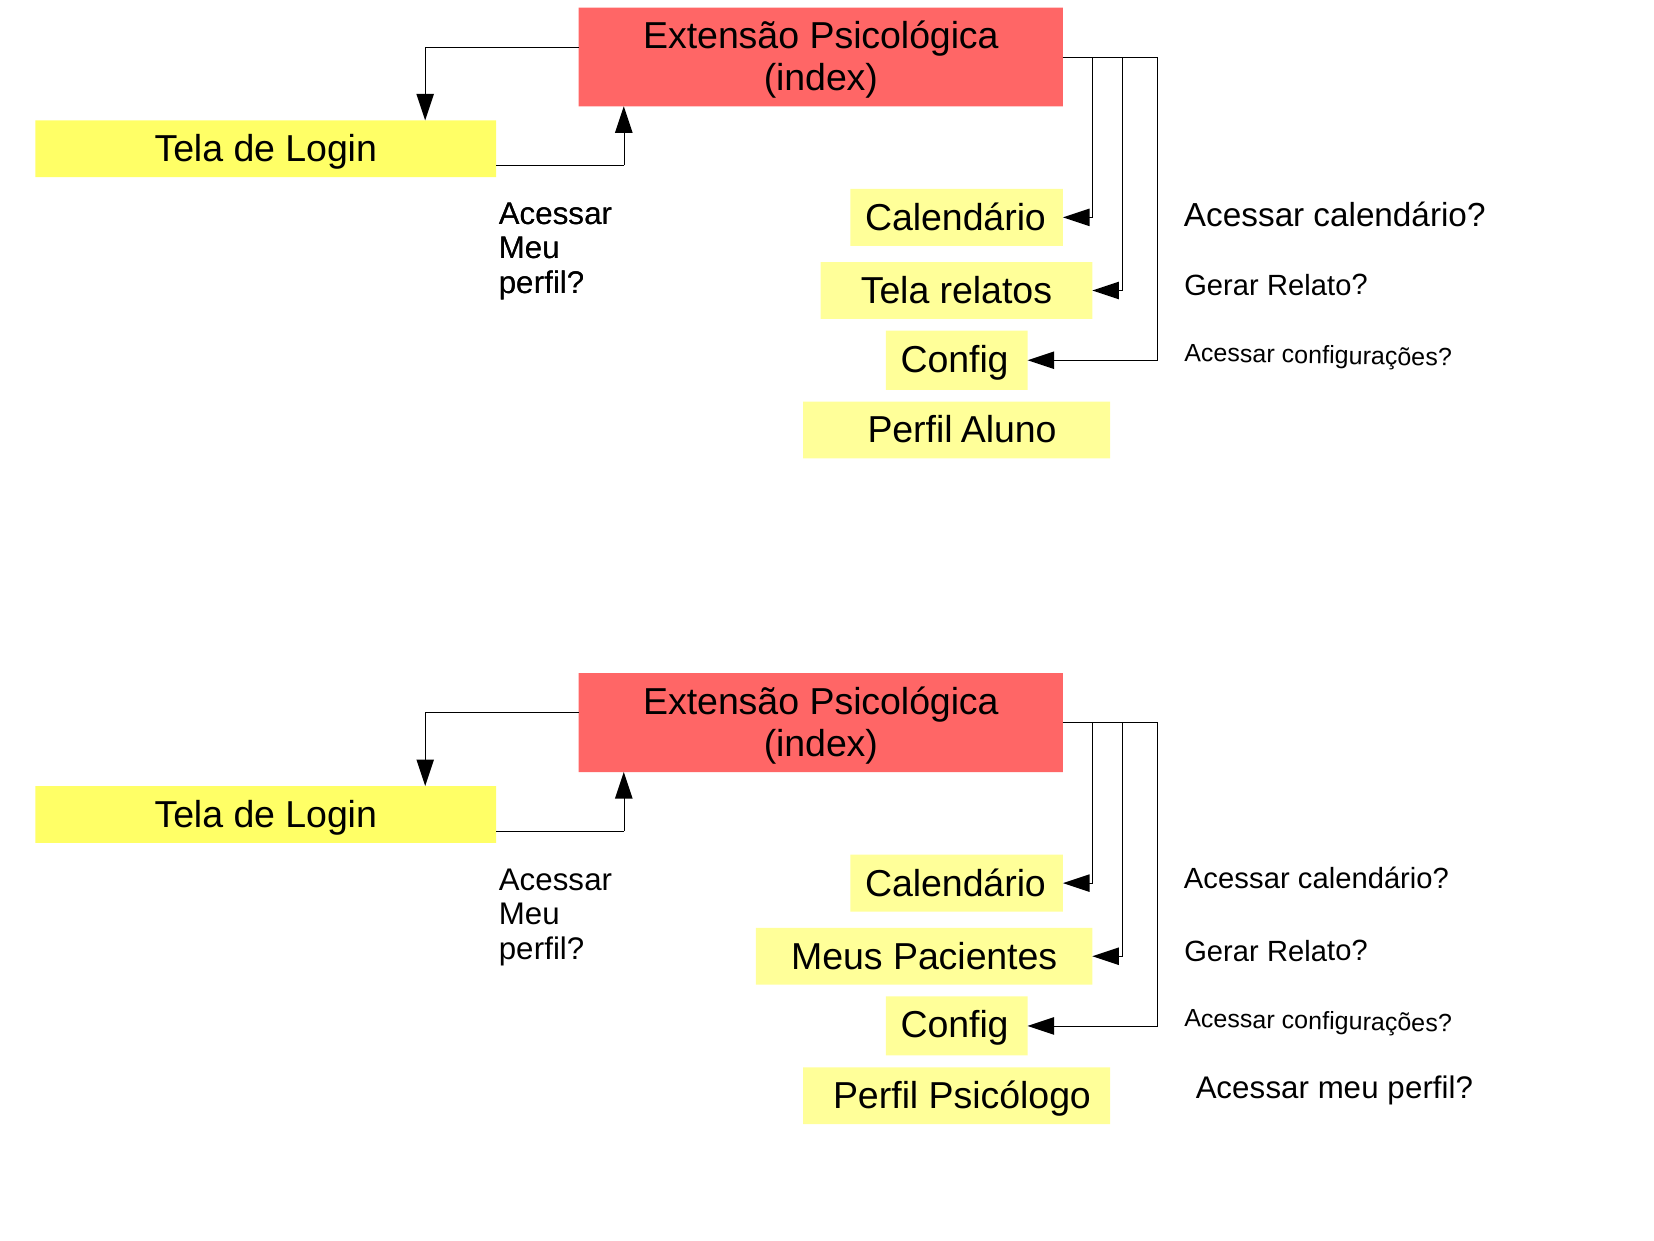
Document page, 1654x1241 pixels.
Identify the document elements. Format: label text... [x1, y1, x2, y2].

text_box Gerar Relato? [1169, 259, 1501, 310]
text_box Calendário [850, 188, 1063, 246]
text_box Acessar configurações? [1169, 330, 1509, 381]
text_box Calendário [850, 854, 1063, 912]
text_box Tela relatos [820, 262, 1093, 319]
text_box Meus Pacientes [755, 927, 1093, 985]
text_box Gerar Relato? [1169, 925, 1501, 976]
text_box Config [885, 330, 1028, 390]
text_box Perfil Aluno [803, 401, 1111, 459]
text_box Extensão Psicológica (index) [578, 7, 1063, 107]
text_box Perfil Psicólogo [803, 1067, 1111, 1125]
text_box Acessar configurações? [1169, 996, 1509, 1047]
text_box Acessar Meu perfil? [484, 854, 650, 985]
text_box Extensão Psicológica (index) [578, 673, 1063, 773]
text_box Acessar calendário? [1169, 189, 1548, 241]
text_box Config [885, 996, 1028, 1056]
text_box Tela de Login [35, 120, 497, 178]
text_box Acessar meu perfil? [1181, 1062, 1536, 1113]
text_box Acessar calendário? [1169, 854, 1477, 903]
text_box Tela de Login [35, 786, 497, 843]
text_box Acessar Meu perfil? [484, 188, 650, 319]
